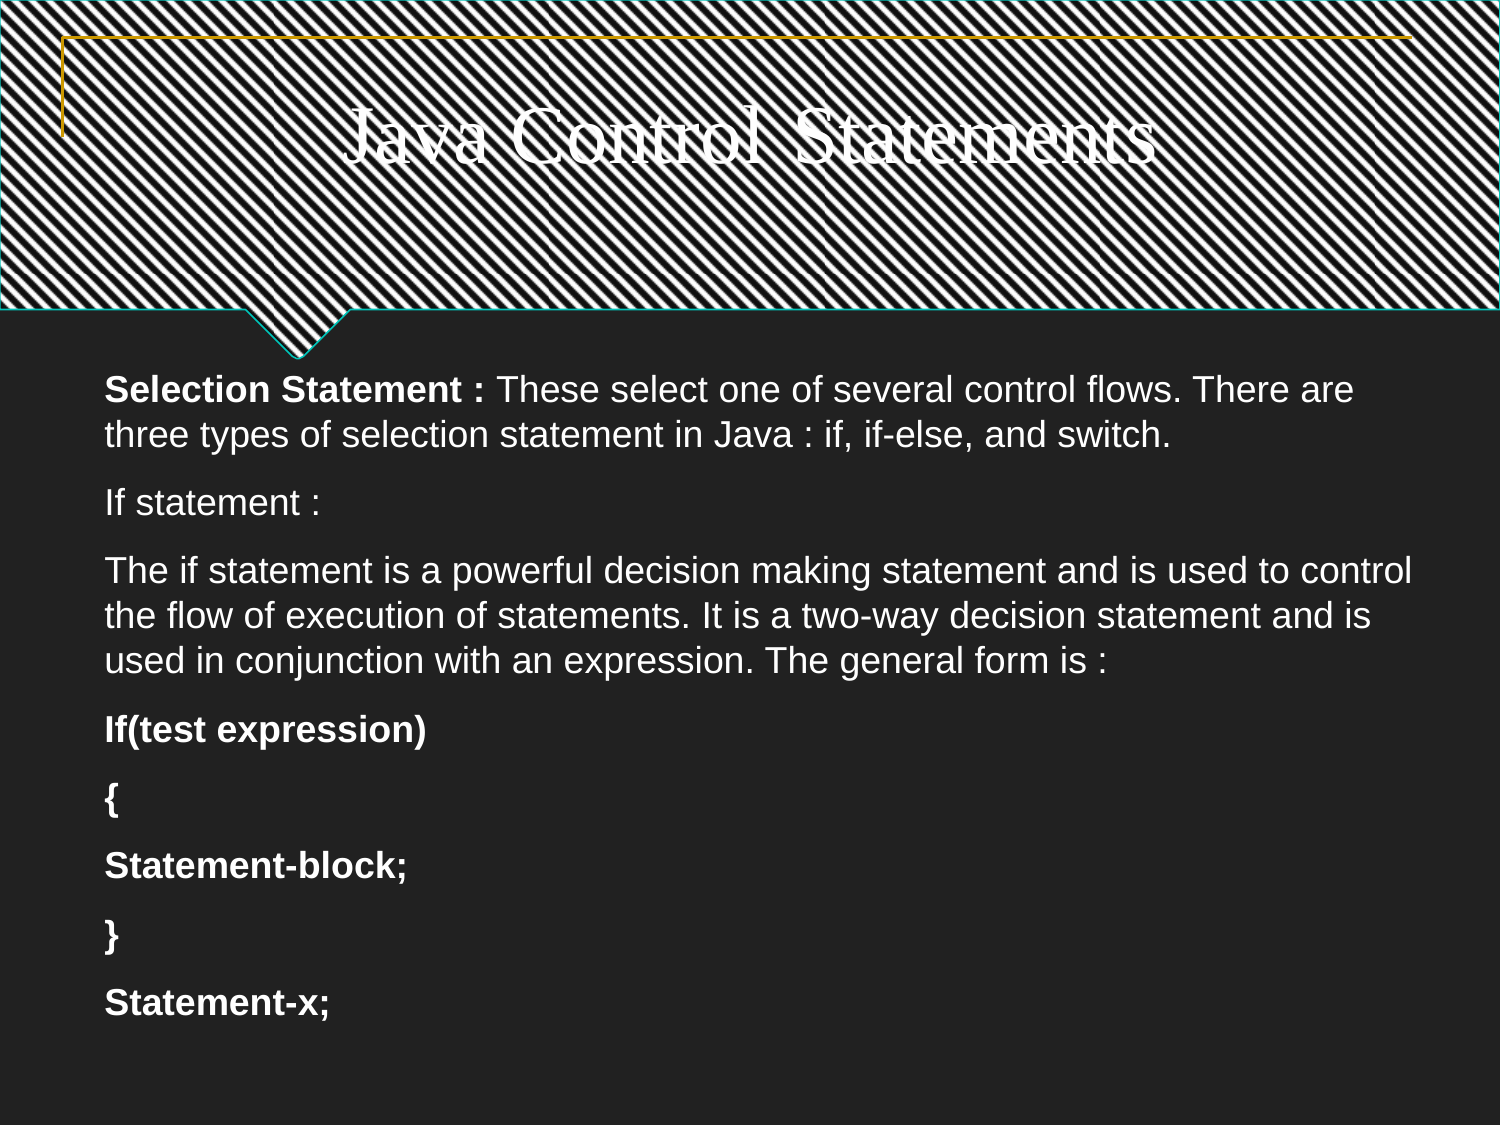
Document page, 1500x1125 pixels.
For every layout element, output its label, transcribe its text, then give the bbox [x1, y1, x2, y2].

picture [1, 1, 1499, 357]
text_box Selection Statement : These select one of several control flows. There are three types of selection statement in Java : if, if-else, and switch. If statement : The if statement is a powerful decision making statement and is used to control the flow of execution of statements. It is a two-way decision statement and is used in conjunction with an expression. The general form is : If(test expression) { Statement-block; } Statement-x; [62, 362, 1428, 1024]
title Java Control Statements [132, 73, 1368, 233]
